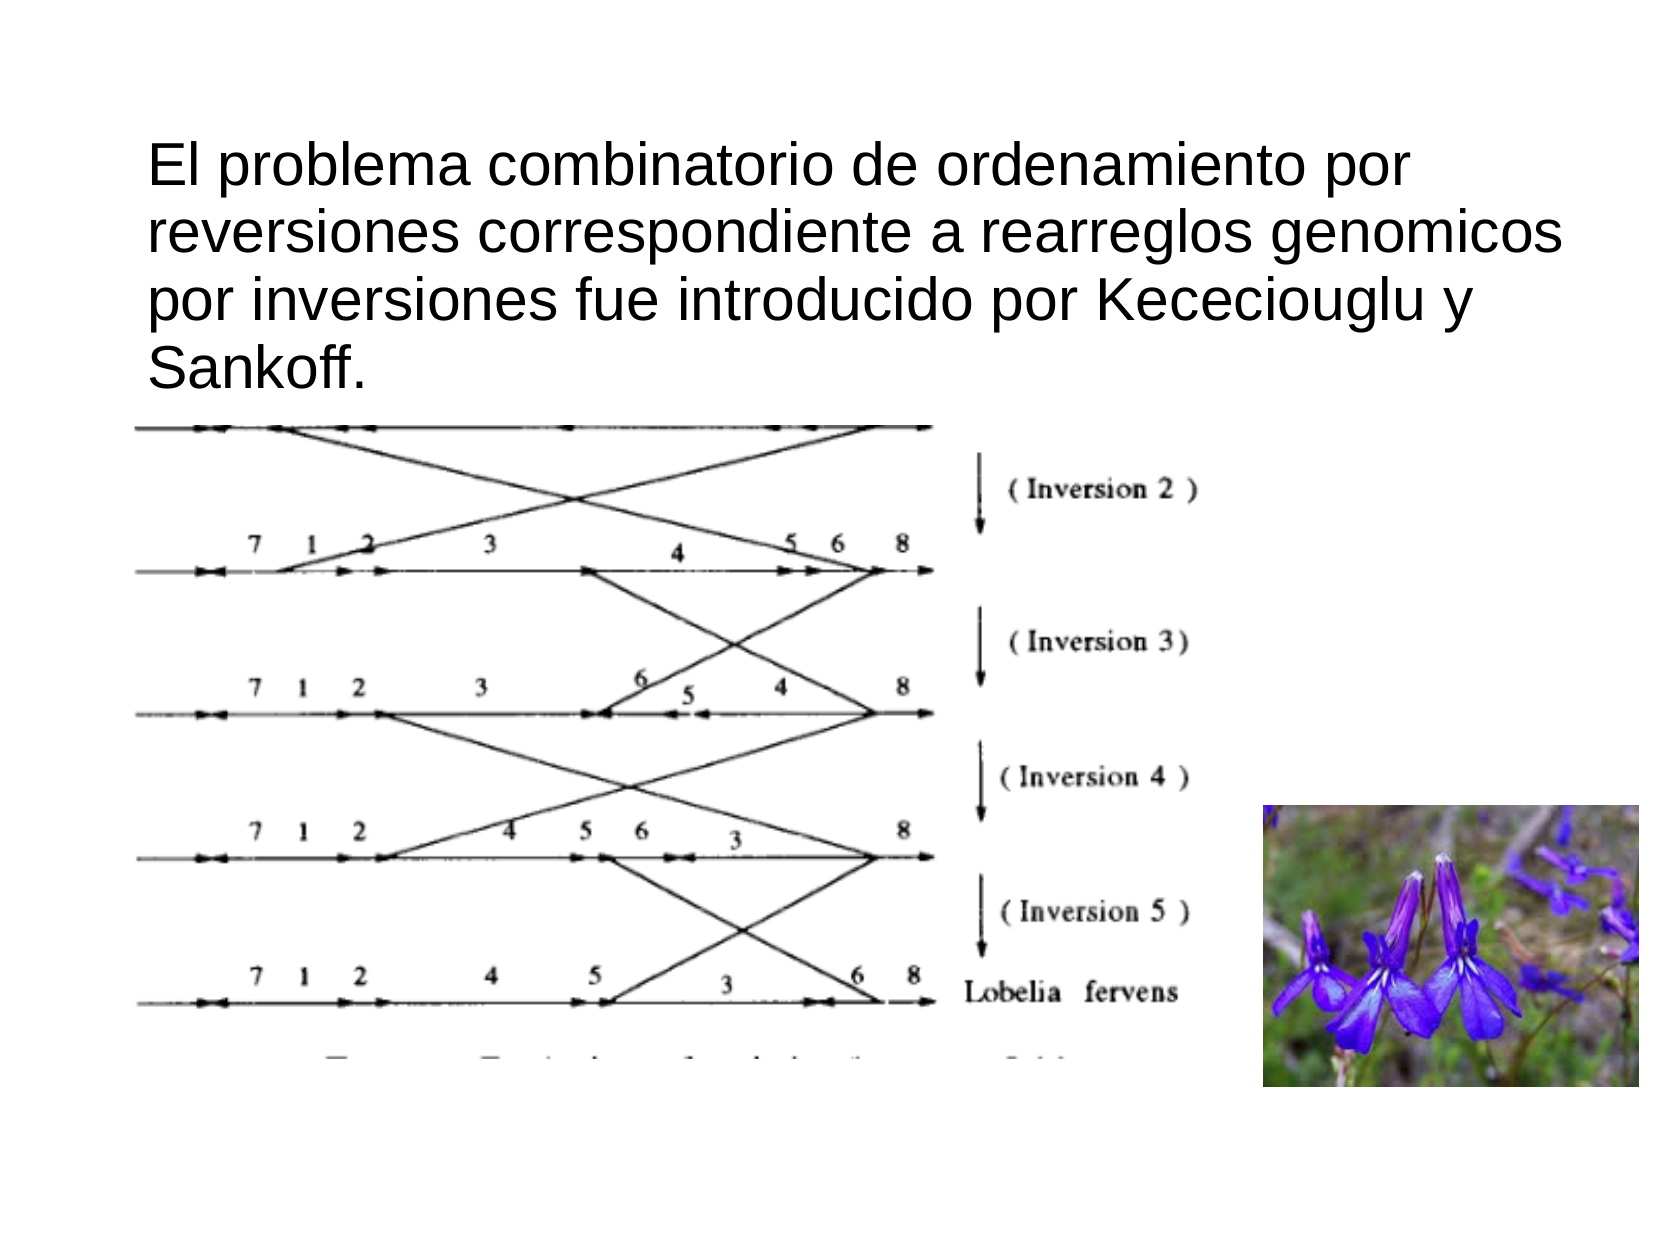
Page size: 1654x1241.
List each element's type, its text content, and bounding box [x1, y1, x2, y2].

list El problema combinatorio de ordenamiento por reversiones correspondiente a rearreglos genomicos por inversiones fue introducido por Kececiouglu y Sankoff. [82, 129, 1619, 402]
picture [131, 425, 1639, 1087]
